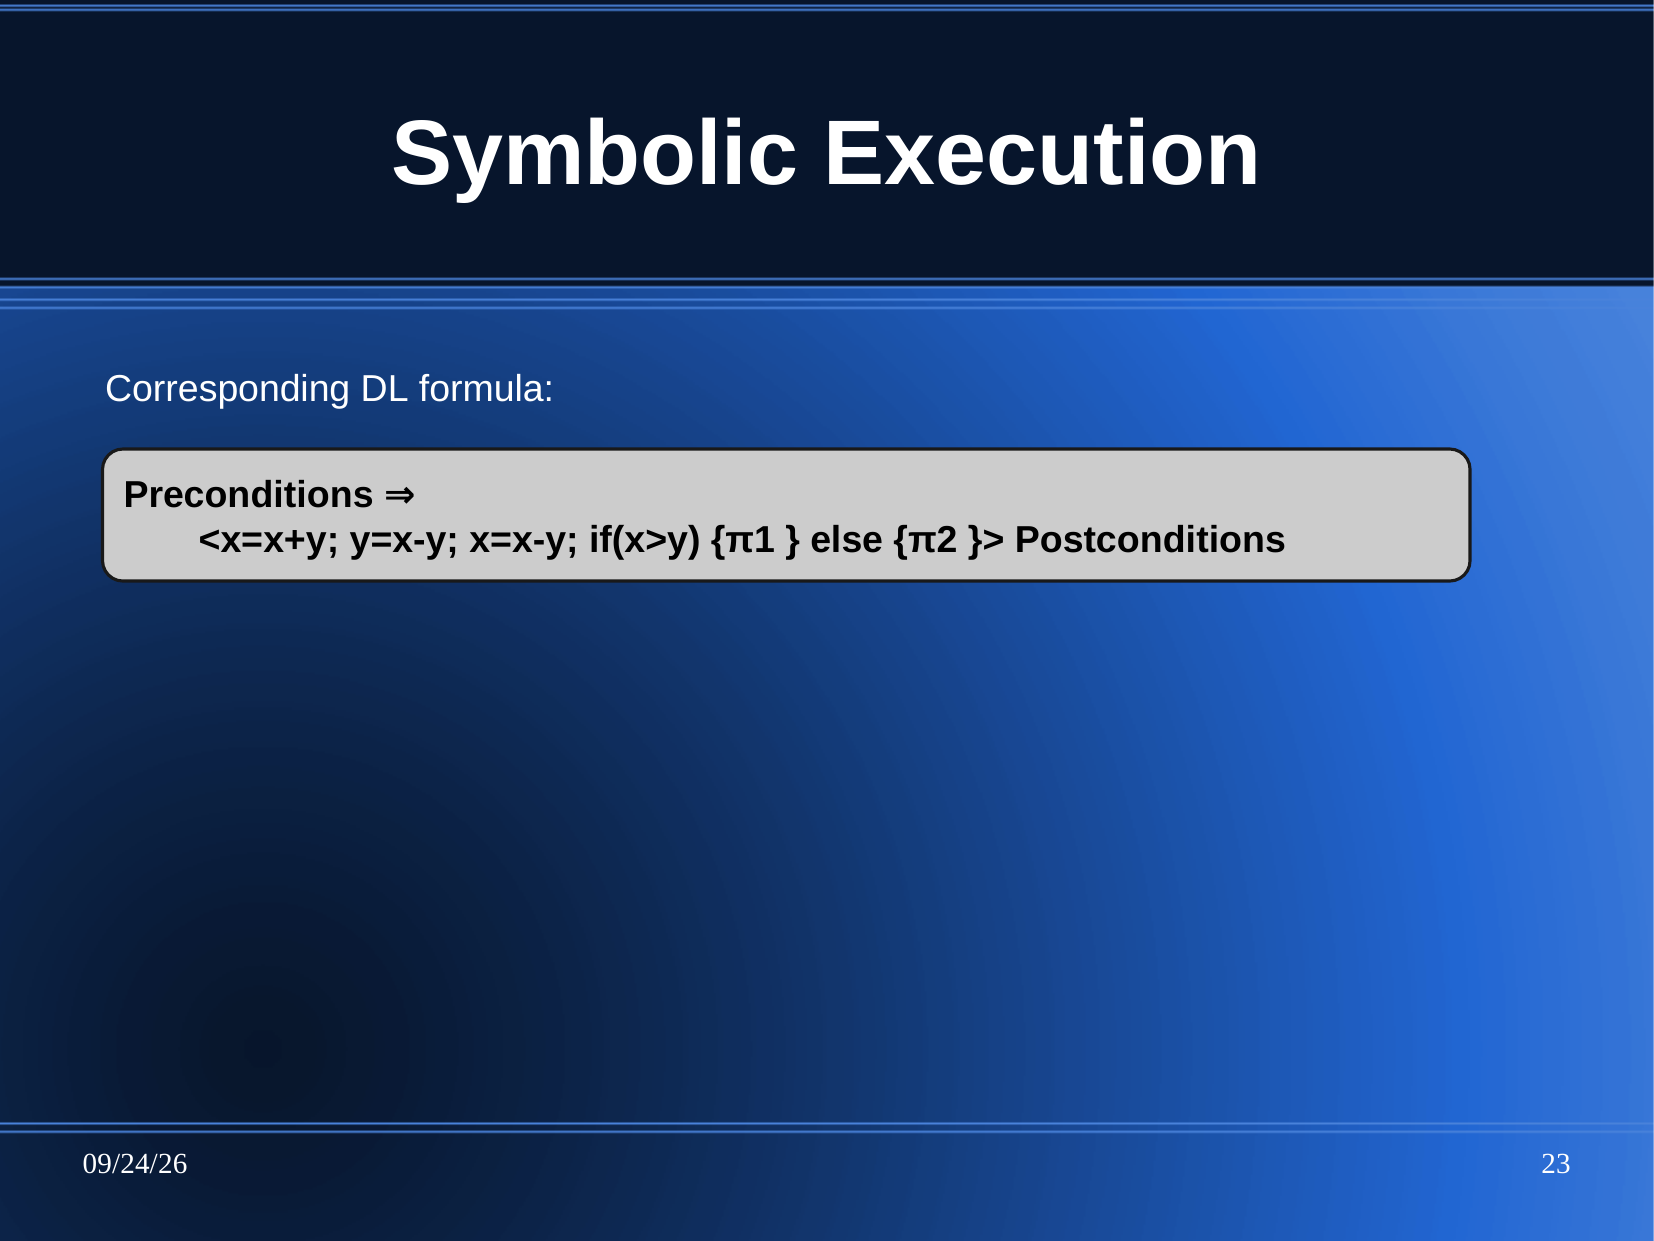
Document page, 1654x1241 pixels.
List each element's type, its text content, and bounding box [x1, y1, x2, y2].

picture [0, 0, 1654, 1241]
text_box Corresponding DL formula: [90, 360, 946, 417]
text_box Preconditions ⇒ <x=x+y; y=x-y; x=x-y; if(x>y) {π1 } else {π2 }> Postconditions [102, 448, 1471, 582]
title Symbolic Execution [82, 49, 1571, 257]
